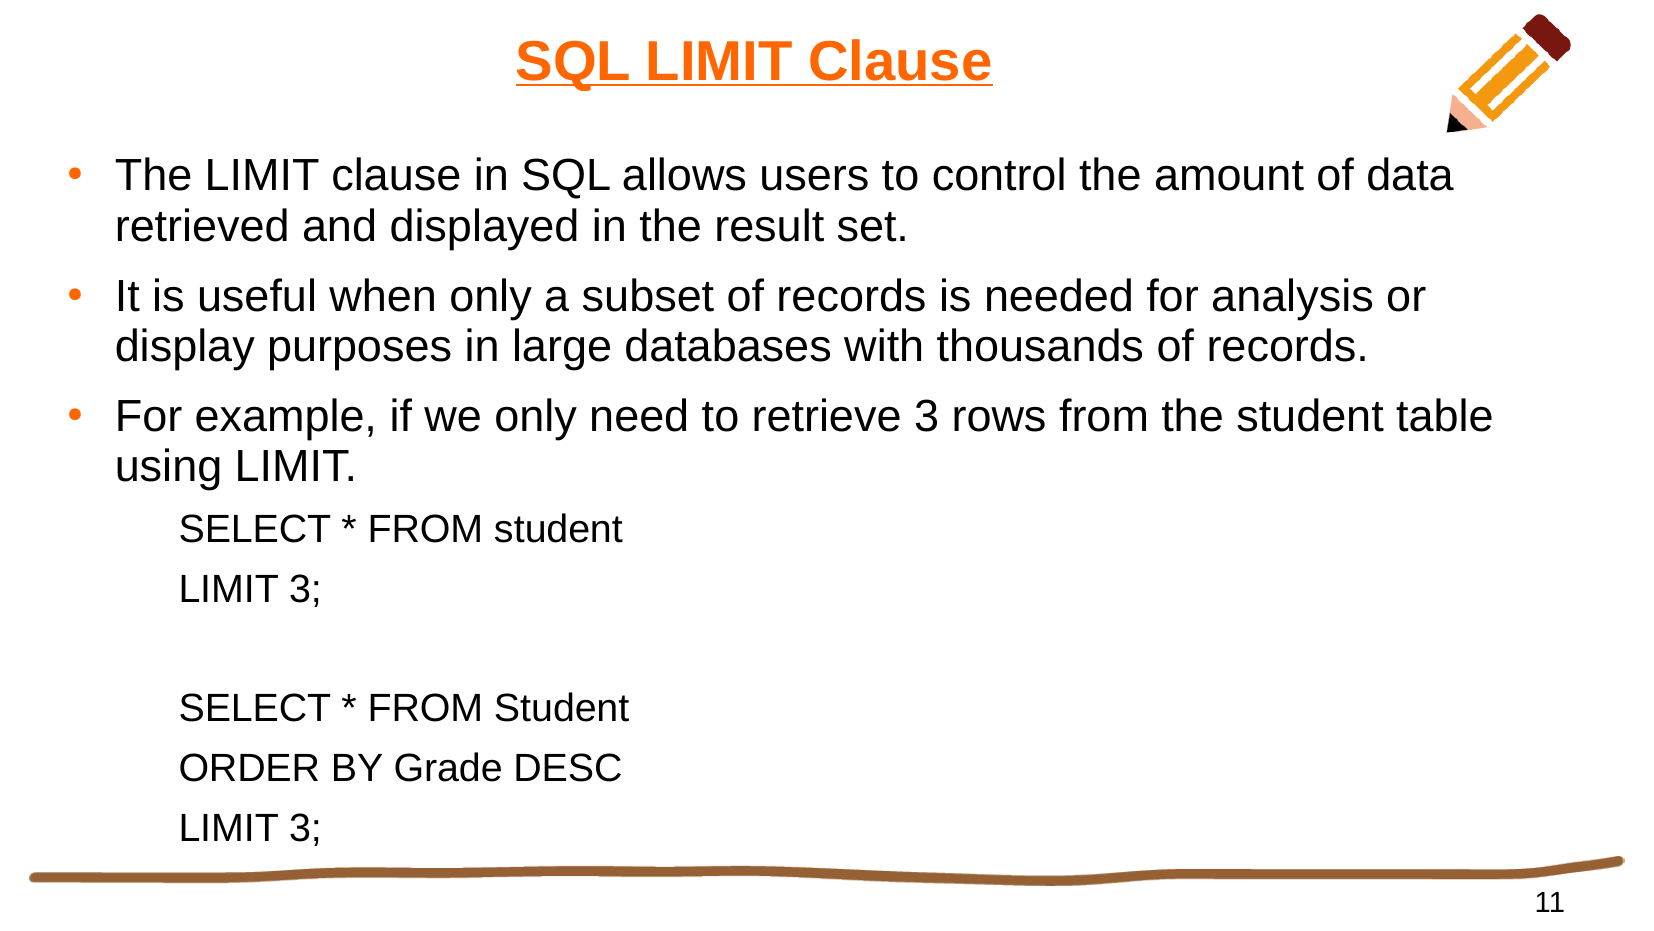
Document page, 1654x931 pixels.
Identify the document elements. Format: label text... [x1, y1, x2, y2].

list The LIMIT clause in SQL allows users to control the amount of data retrieved and displayed in the result set. It is useful when only a subset of records is needed for analysis or display purposes in large databases with thousands of records. For example, if we only need to retrieve 3 rows from the student table using LIMIT. SELECT * FROM student LIMIT 3; SELECT * FROM Student ORDER BY Grade DESC LIMIT 3; [51, 150, 1538, 857]
picture [29, 856, 1625, 886]
title SQL LIMIT Clause [75, 9, 1434, 113]
picture [1446, 14, 1571, 133]
